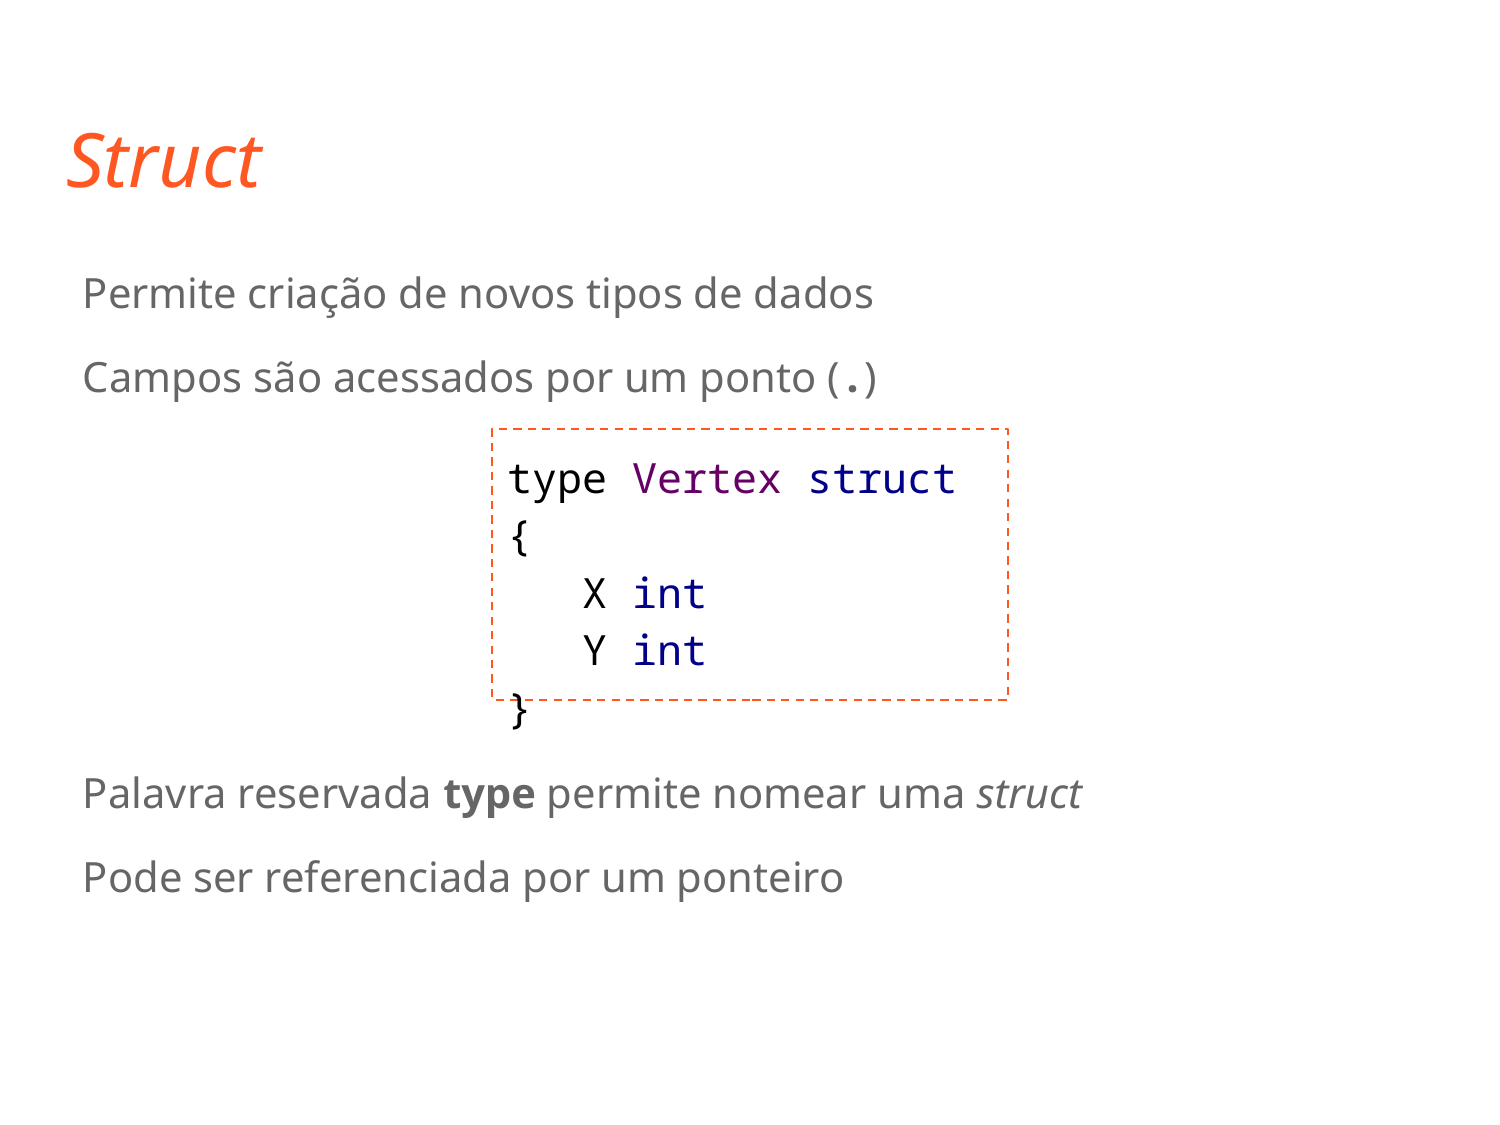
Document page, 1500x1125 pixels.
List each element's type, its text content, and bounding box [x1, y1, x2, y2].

text_box type Vertex struct { X int Y int } [492, 428, 1008, 700]
title Struct [51, 97, 1449, 223]
list Permite criação de novos tipos de dados Campos são acessados por um ponto (.) Palavra reservada type permite nomear uma struct Pode ser referenciada por um ponteiro [51, 252, 1449, 1000]
